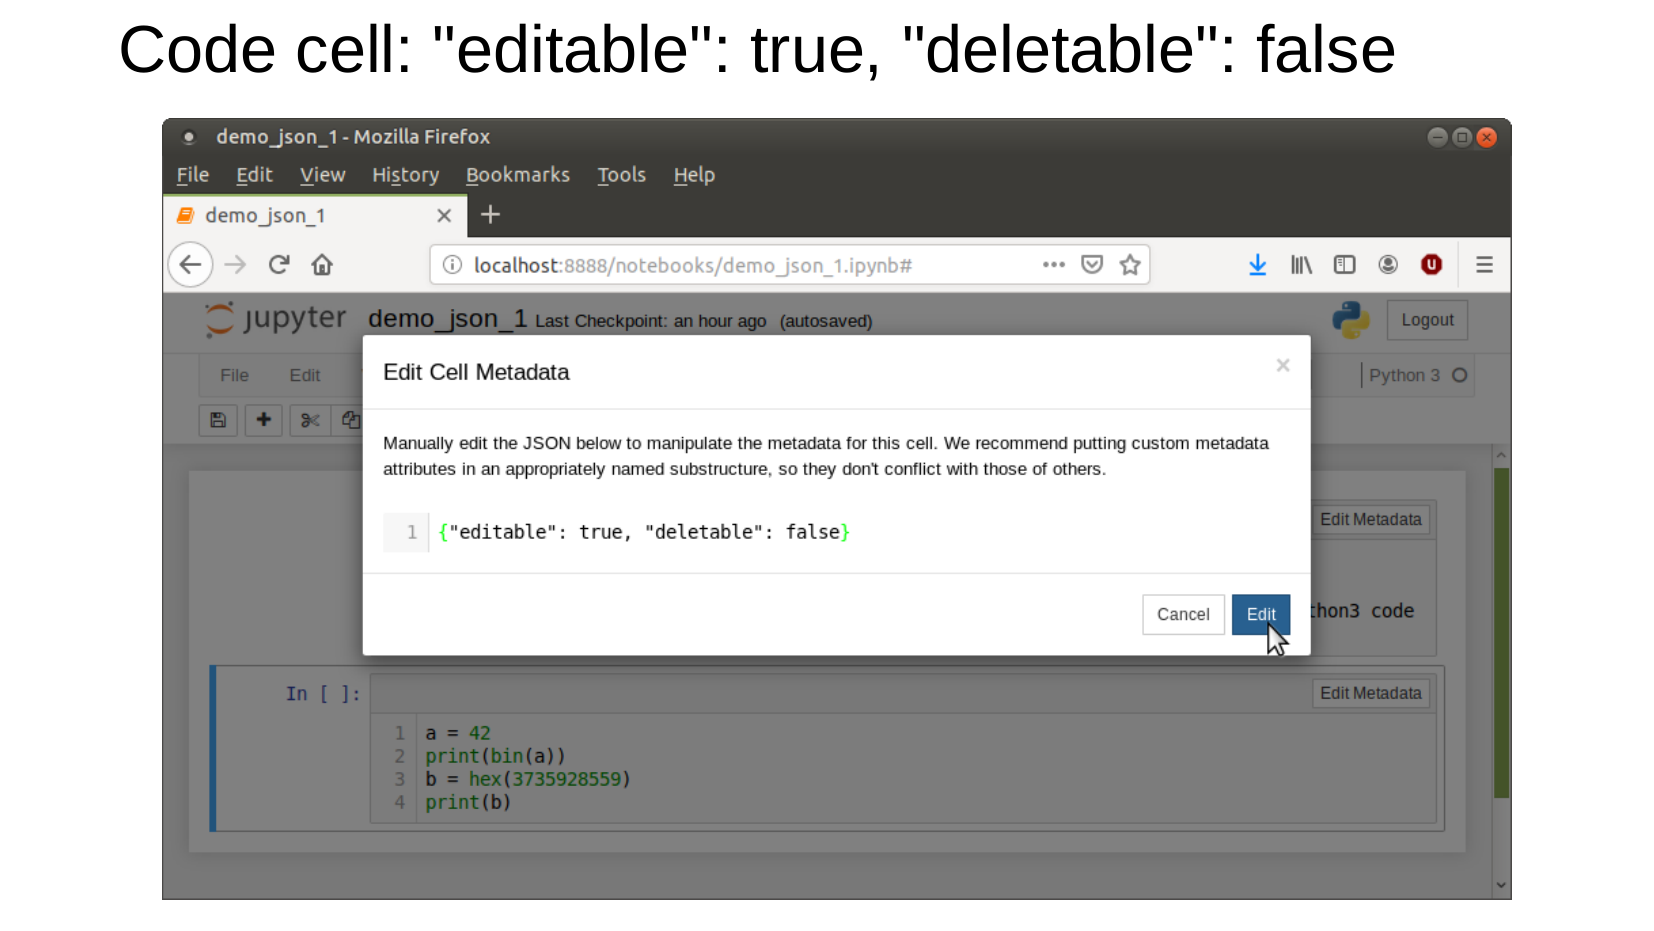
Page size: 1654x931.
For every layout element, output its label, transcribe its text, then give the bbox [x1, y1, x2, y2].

text_box Code cell: "editable": true, "deletable": false [82, 5, 1571, 95]
picture [162, 118, 1512, 901]
